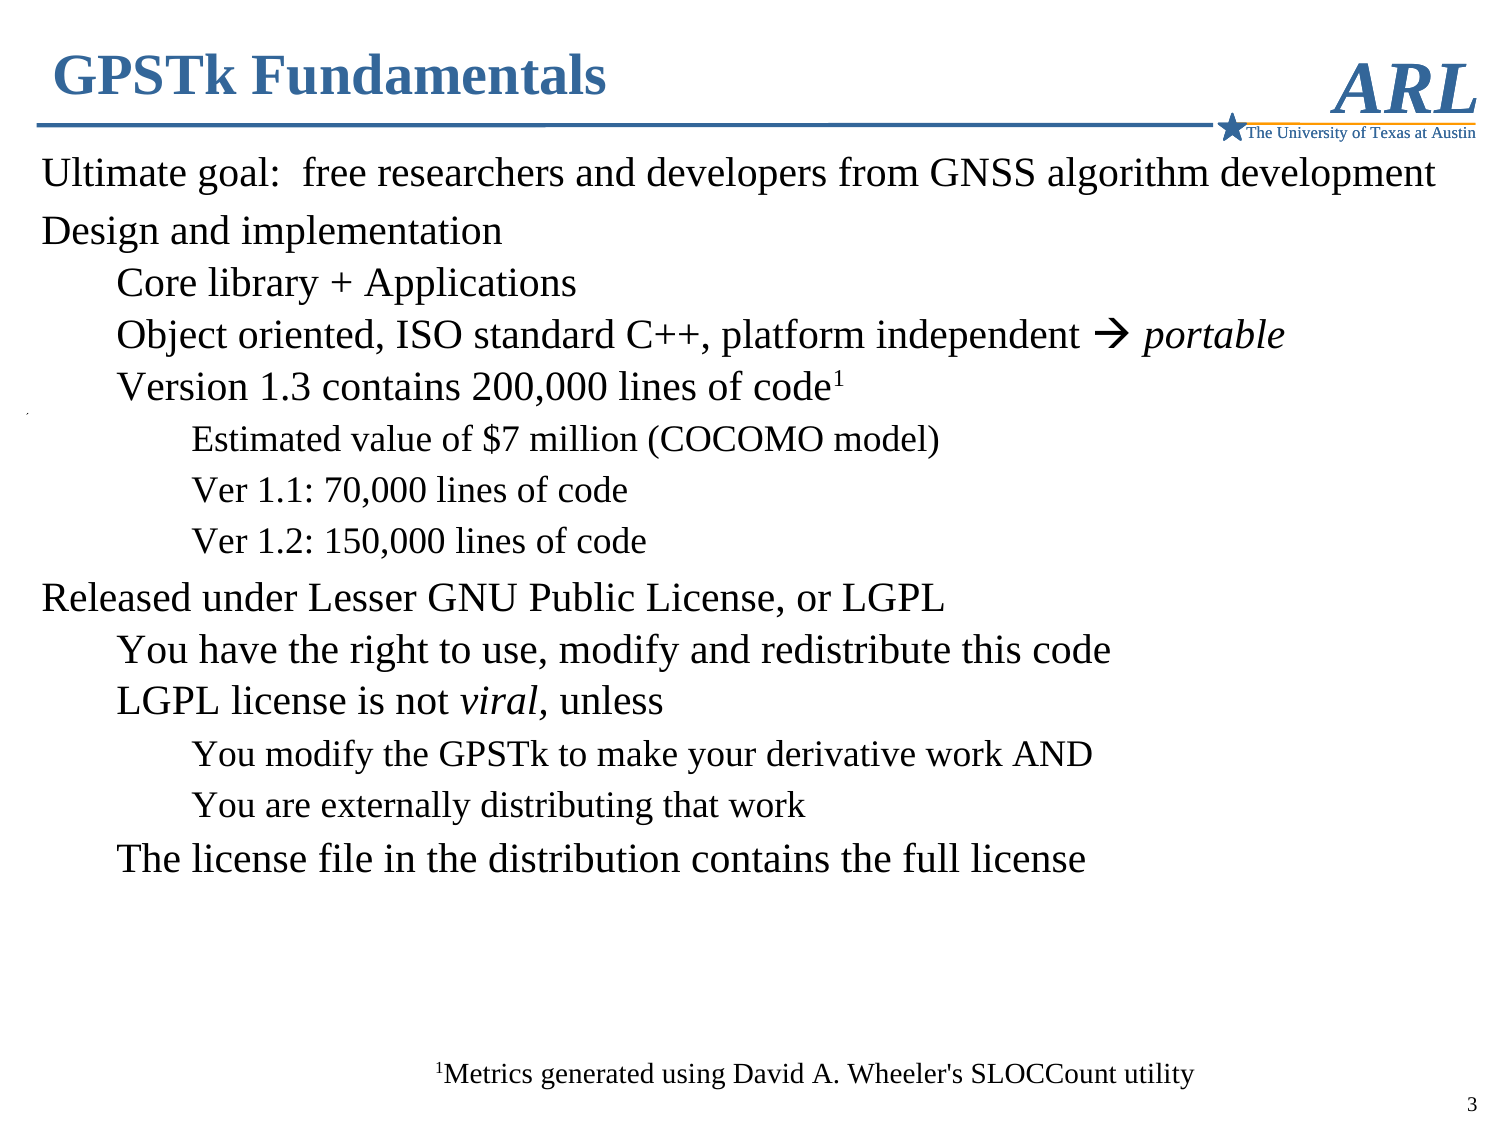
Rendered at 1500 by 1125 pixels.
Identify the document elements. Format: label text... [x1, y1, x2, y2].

list Ultimate goal: free researchers and developers from GNSS algorithm development Design and implementation Core library + Applications Object oriented, ISO standard C++, platform independent  portable Version 1.3 contains 200,000 lines of code1 Estimated value of $7 million (COCOMO model) Ver 1.1: 70,000 lines of code Ver 1.2: 150,000 lines of code Released under Lesser GNU Public License, or LGPL You have the right to use, modify and redistribute this code LGPL license is not viral, unless You modify the GPSTk to make your derivative work AND You are externally distributing that work The license file in the distribution contains the full license [26, 145, 1471, 1079]
text_box 1Metrics generated using David A. Wheeler's SLOCCount utility [37, 1050, 1443, 1125]
title GPSTk Fundamentals [37, 21, 1305, 113]
